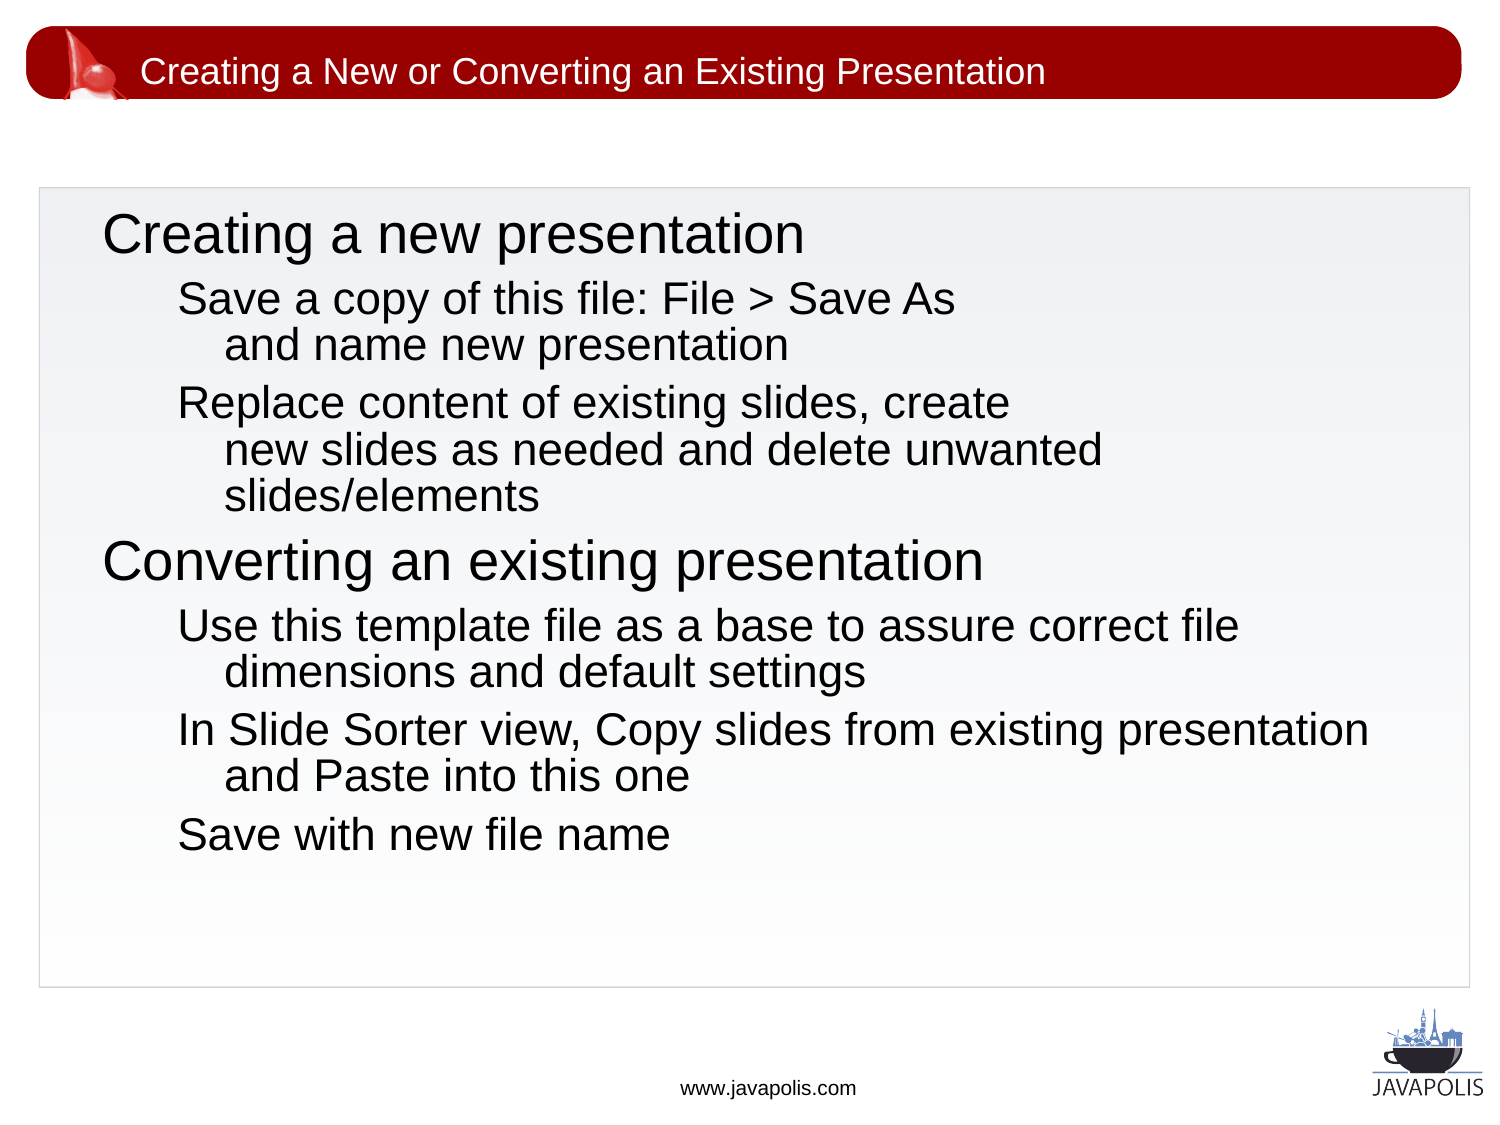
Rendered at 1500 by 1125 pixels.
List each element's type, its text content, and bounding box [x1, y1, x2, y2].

title Creating a New or Converting an Existing Presentation [125, 0, 1450, 100]
list Creating a new presentation Save a copy of this file: File > Save As and name new presentation Replace content of existing slides, create new slides as needed and delete unwanted slides/elements Converting an existing presentation Use this template file as a base to assure correct file dimensions and default settings In Slide Sorter view, Copy slides from existing presentation and Paste into this one Save with new file name [87, 199, 1426, 1125]
picture [62, 28, 125, 100]
picture [1426, 1006, 1500, 1125]
